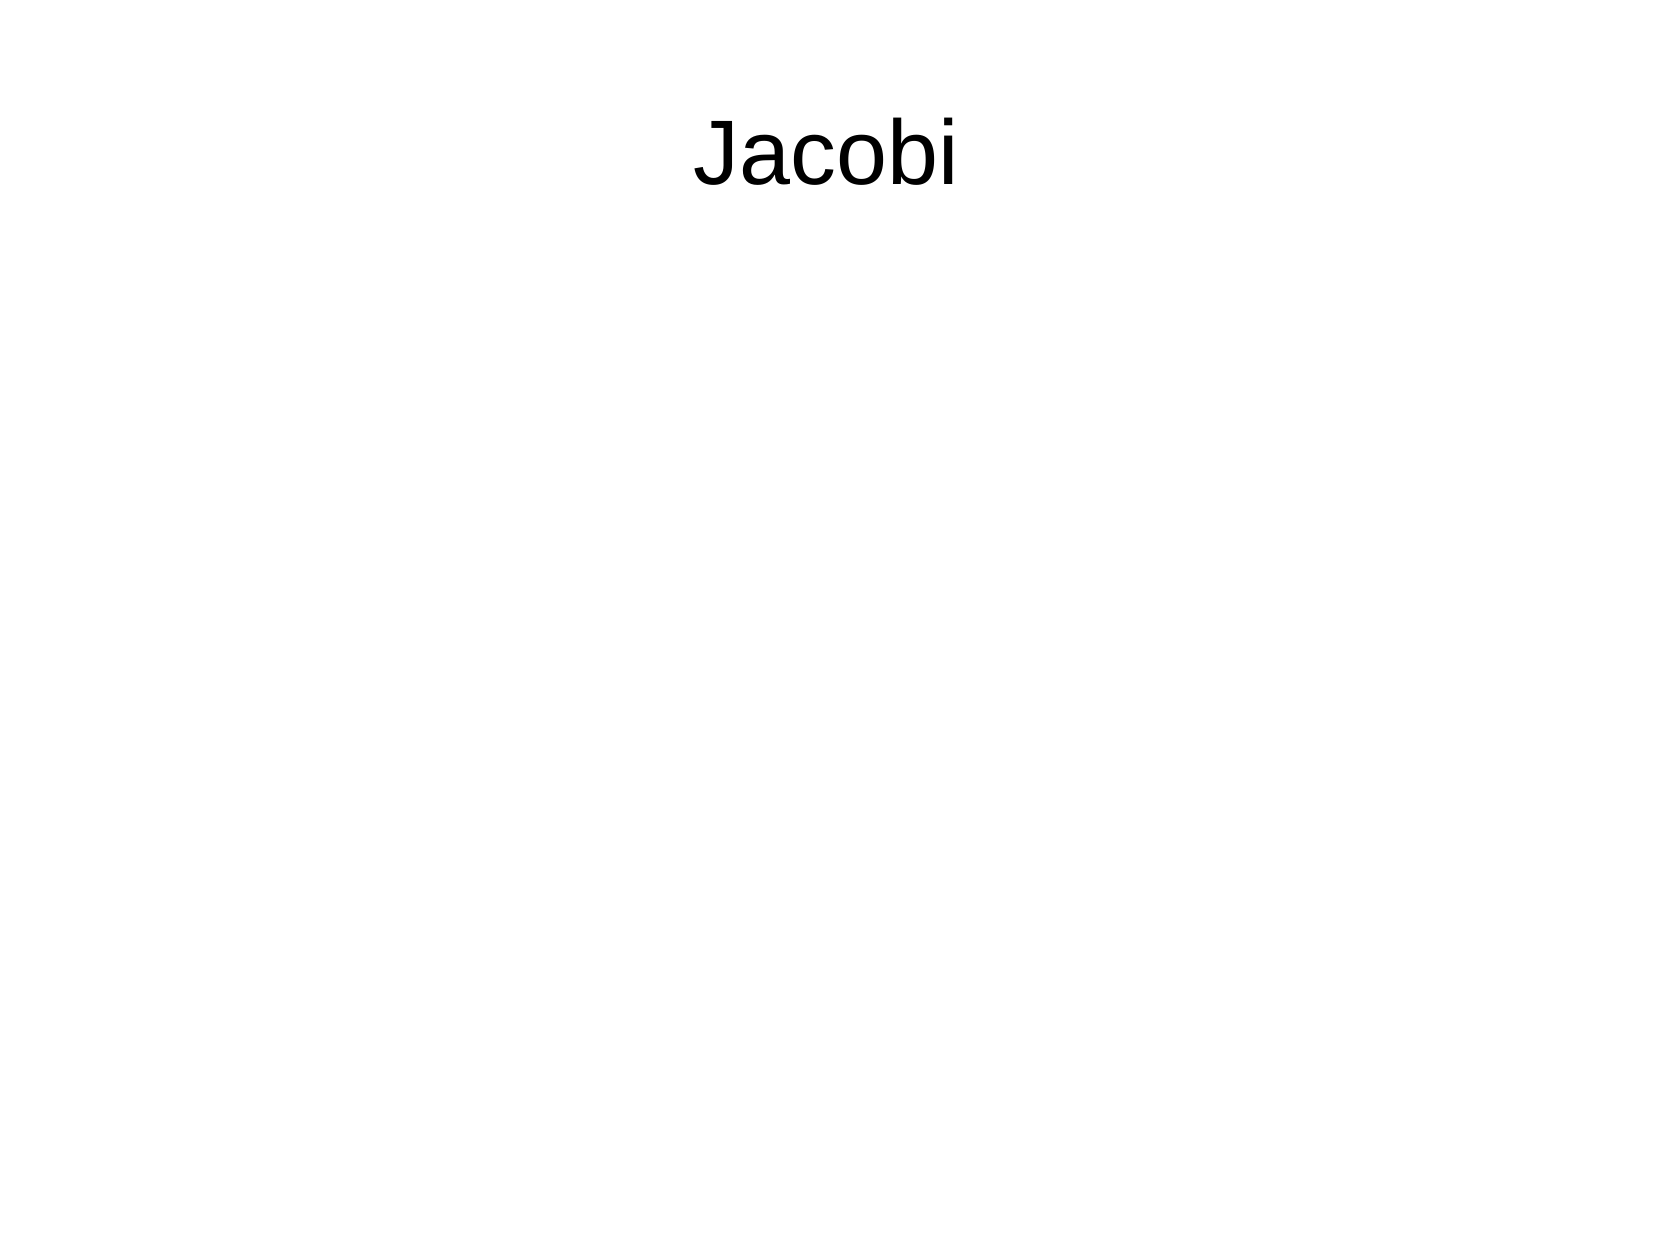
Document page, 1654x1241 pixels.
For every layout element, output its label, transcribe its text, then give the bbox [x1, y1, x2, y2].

title Jacobi [82, 49, 1571, 257]
